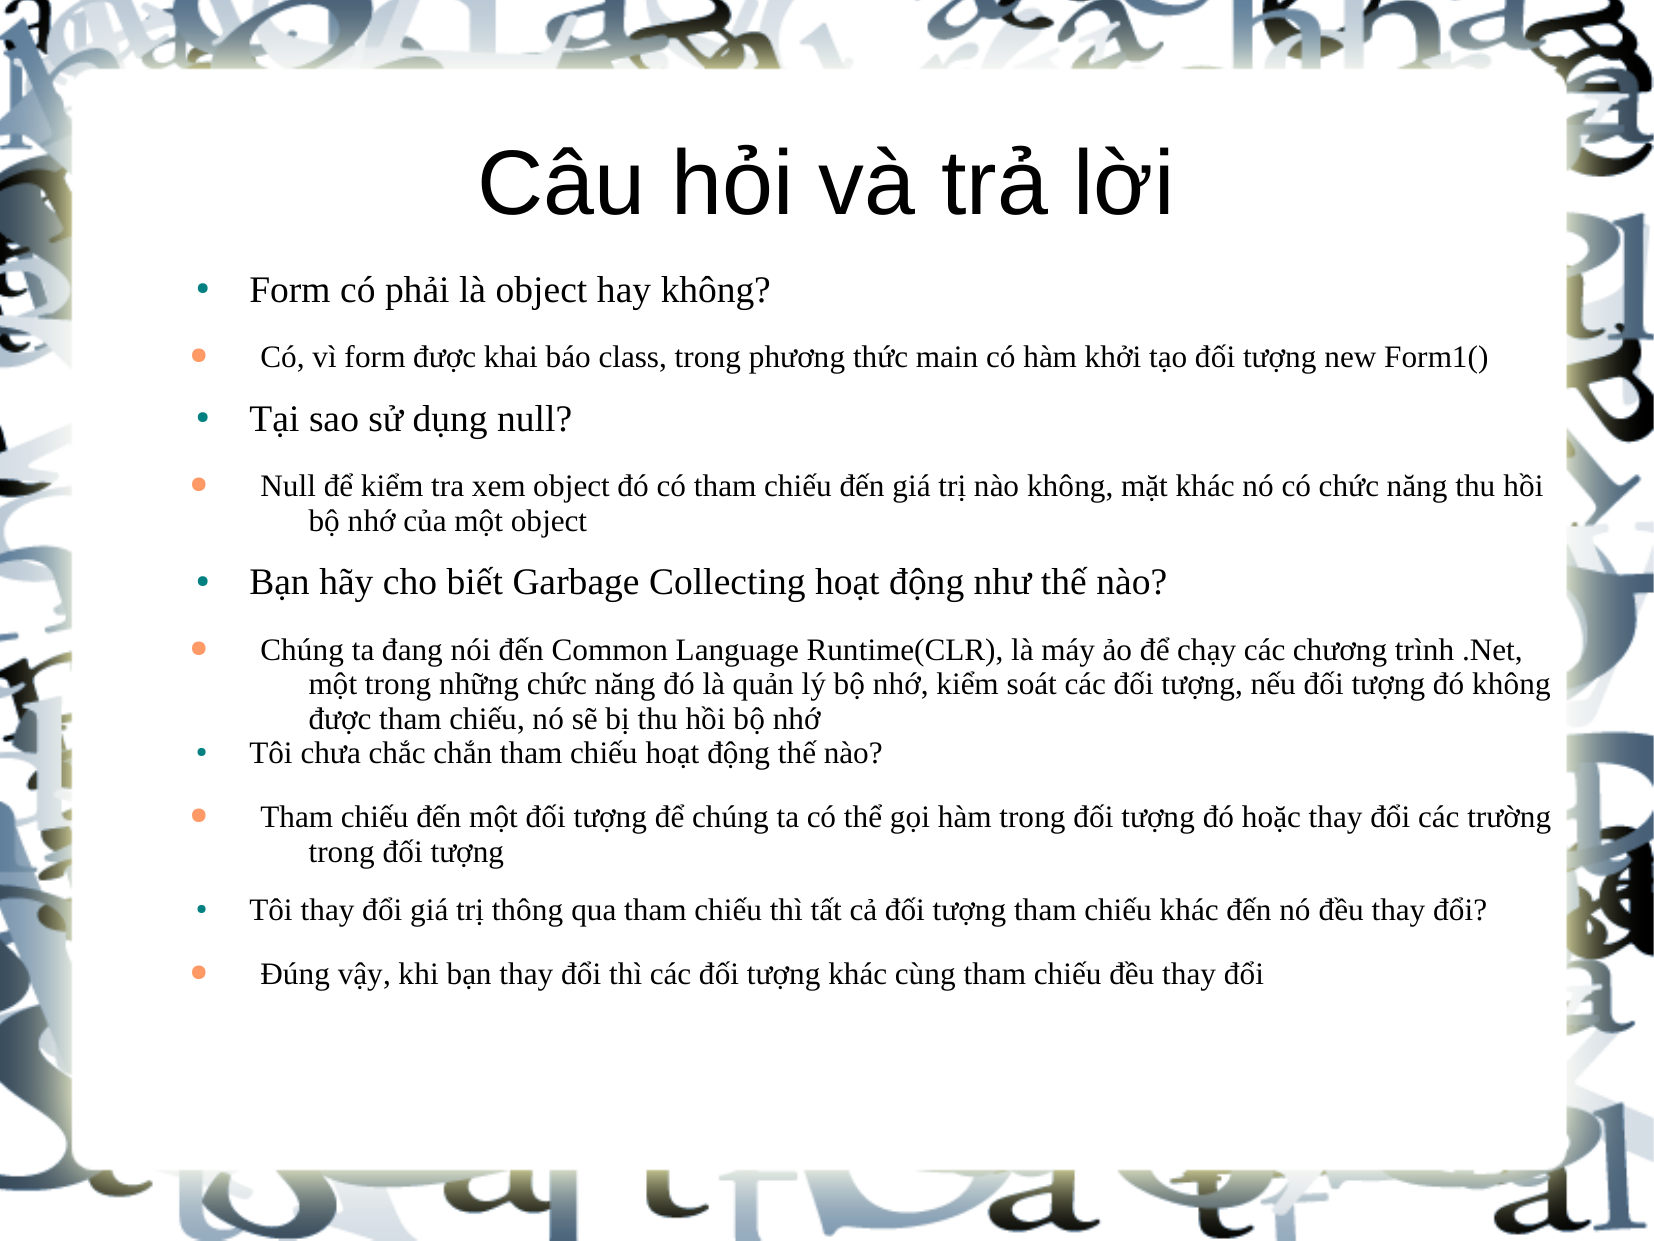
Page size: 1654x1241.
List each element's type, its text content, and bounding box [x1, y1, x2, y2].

title Câu hỏi và trả lời [82, 78, 1571, 287]
list Form có phải là object hay không? Có, vì form được khai báo class, trong phương thức main có hàm khởi tạo đối tượng new Form1() Tại sao sử dụng null? Null để kiểm tra xem object đó có tham chiếu đến giá trị nào không, mặt khác nó có chức năng thu hồi bộ nhớ của một object Bạn hãy cho biết Garbage Collecting hoạt động như thế nào? Chúng ta đang nói đến Common Language Runtime(CLR), là máy ảo để chạy các chương trình .Net, một trong những chức năng đó là quản lý bộ nhớ, kiểm soát các đối tượng, nếu đối tượng đó không được tham chiếu, nó sẽ bị thu hồi bộ nhớ Tôi chưa chắc chắn tham chiếu hoạt động thế nào? Tham chiếu đến một đối tượng để chúng ta có thể gọi hàm trong đối tượng đó hoặc thay đổi các trường trong đối tượng Tôi thay đổi giá trị thông qua tham chiếu thì tất cả đối tượng tham chiếu khác đến nó đều thay đổi? Đúng vậy, khi bạn thay đổi thì các đối tượng khác cùng tham chiếu đều thay đổi [178, 268, 1570, 1241]
picture [0, 0, 1654, 1241]
